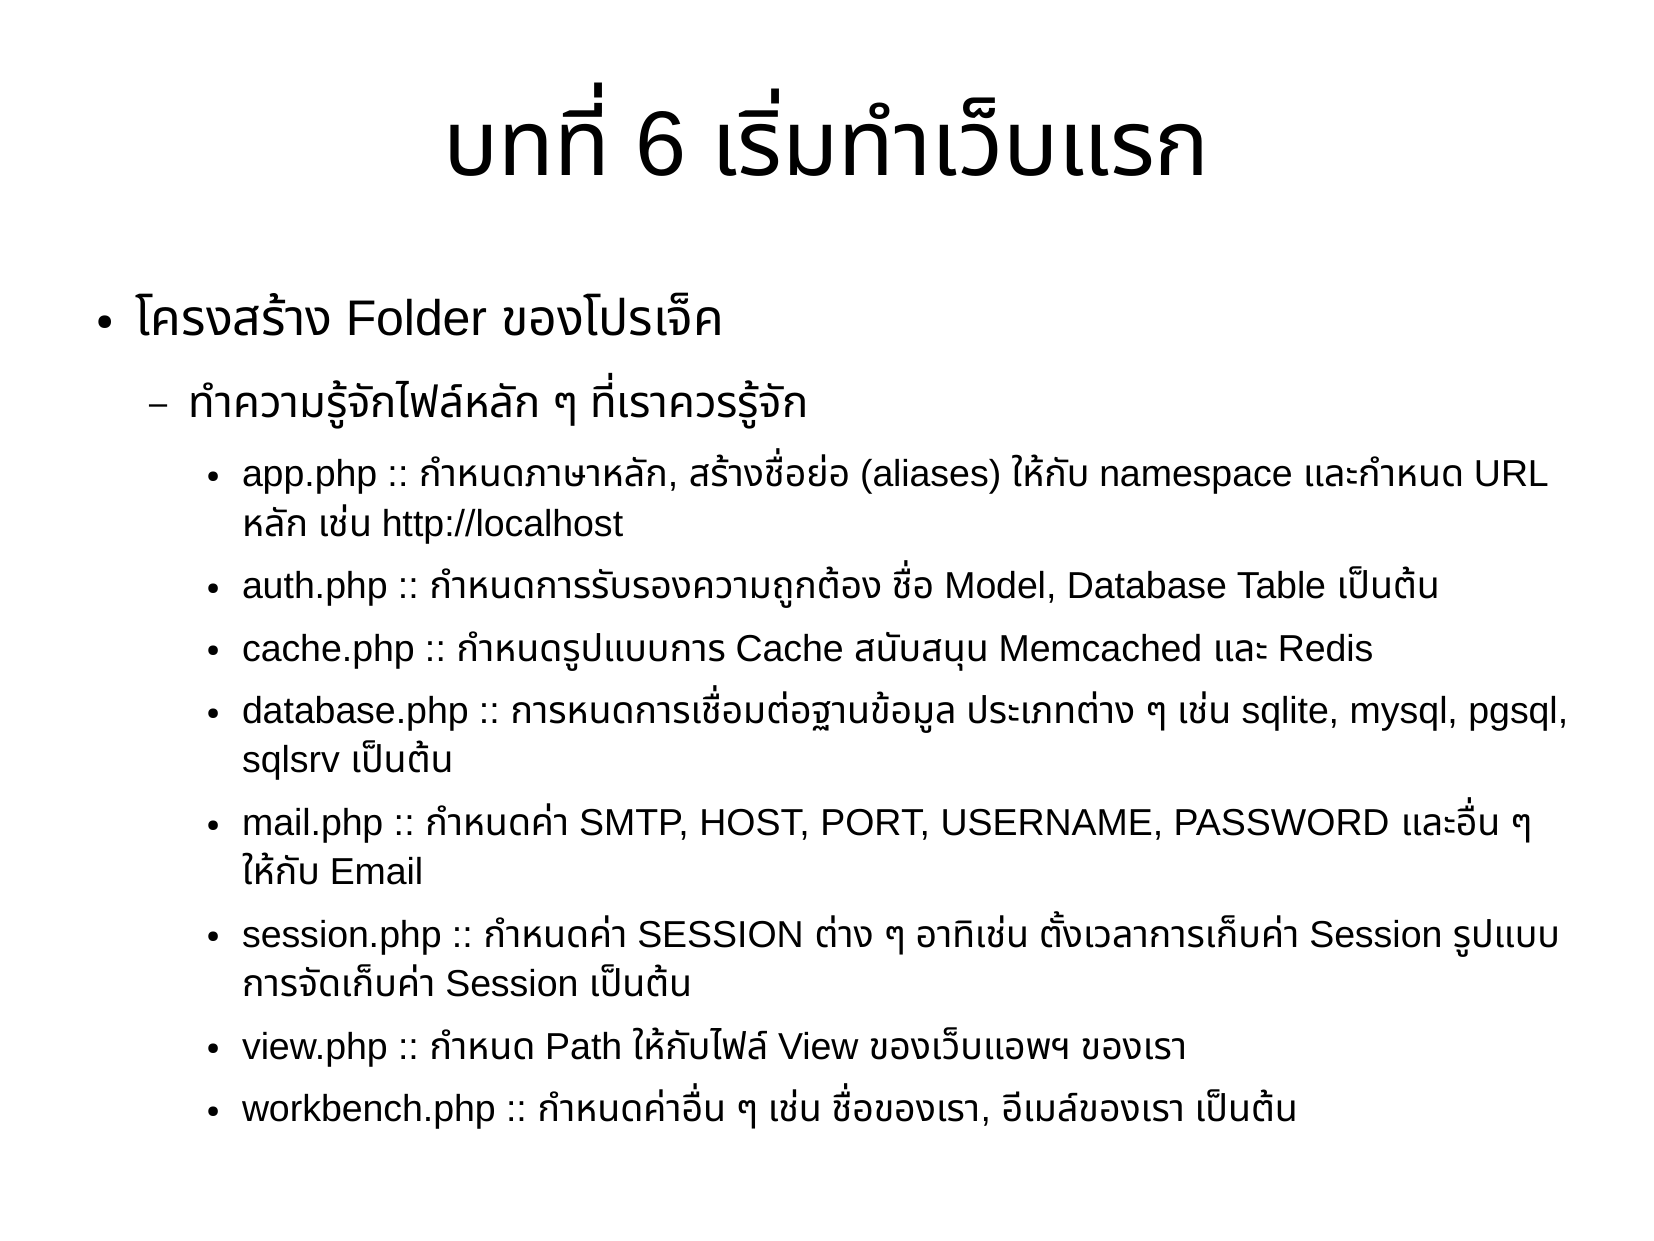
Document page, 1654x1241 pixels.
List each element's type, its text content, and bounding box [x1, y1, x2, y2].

title บทที่ 6 เริ่มทำเว็บแรก [82, 49, 1571, 257]
list โครงสร้าง Folder ของโปรเจ็ค ทำความรู้จักไฟล์หลัก ๆ ที่เราควรรู้จัก app.php :: กำหนดภาษาหลัก, สร้างชื่อย่อ (aliases) ให้กับ namespace และกำหนด URL หลัก เช่น http://localhost auth.php :: กำหนดการรับรองความถูกต้อง ชื่อ Model, Database Table เป็นต้น cache.php :: กำหนดรูปแบบการ Cache สนับสนุน Memcached และ Redis database.php :: การหนดการเชื่อมต่อฐานข้อมูล ประเภทต่าง ๆ เช่น sqlite, mysql, pgsql, sqlsrv เป็นต้น mail.php :: กำหนดค่า SMTP, HOST, PORT, USERNAME, PASSWORD และอื่น ๆ ให้กับ Email session.php :: กำหนดค่า SESSION ต่าง ๆ อาทิเช่น ตั้งเวลาการเก็บค่า Session รูปแบบการจัดเก็บค่า Session เป็นต้น view.php :: กำหนด Path ให้กับไฟล์ View ของเว็บแอพฯ ของเรา workbench.php :: กำหนดค่าอื่น ๆ เช่น ชื่อของเรา, อีเมล์ของเรา เป็นต้น [82, 290, 1571, 1141]
